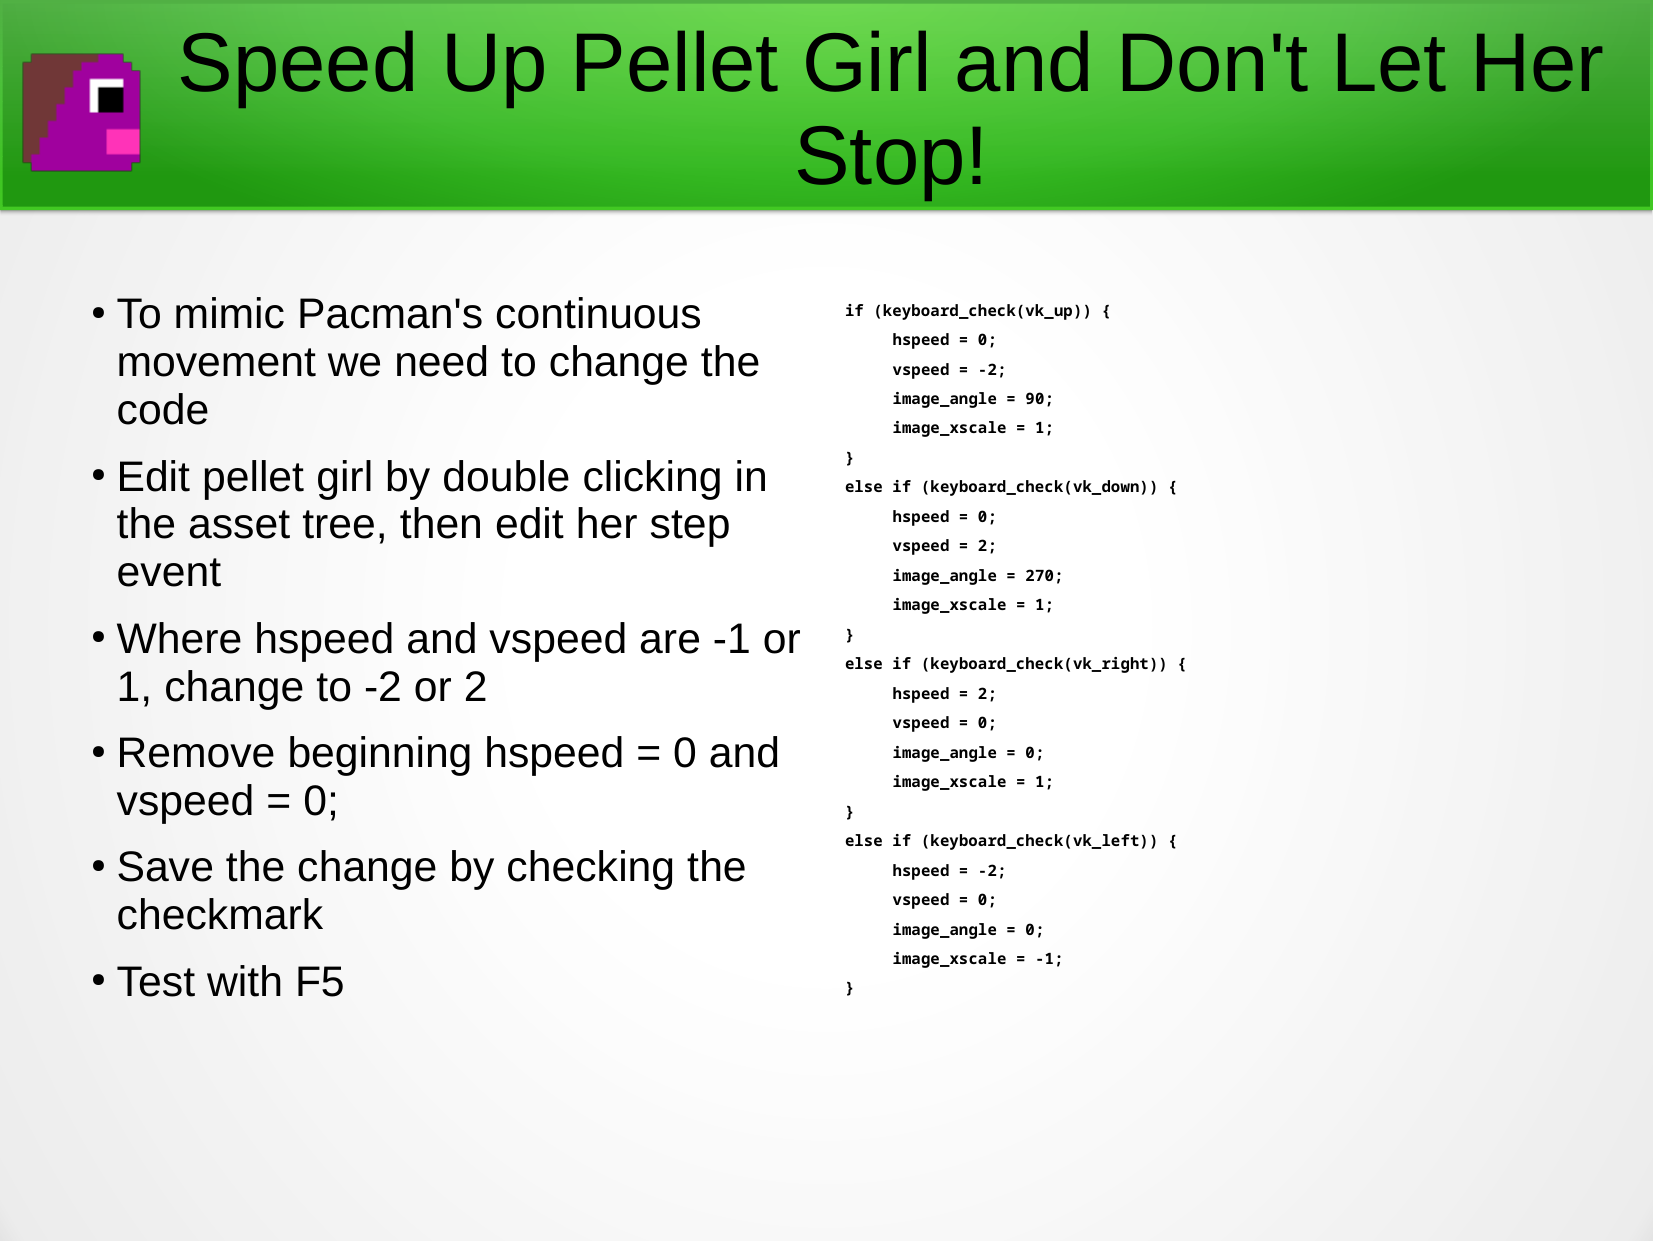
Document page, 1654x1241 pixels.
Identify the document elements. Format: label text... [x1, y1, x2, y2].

title Speed Up Pellet Girl and Don't Let Her Stop! [148, 16, 1636, 203]
list To mimic Pacman's continuous movement we need to change the code Edit pellet girl by double clicking in the asset tree, then edit her step event Where hspeed and vspeed are -1 or 1, change to -2 or 2 Remove beginning hspeed = 0 and vspeed = 0; Save the change by checking the checkmark Test with F5 [82, 290, 809, 1010]
picture [15, 46, 148, 180]
list if (keyboard_check(vk_up)) { hspeed = 0; vspeed = -2; image_angle = 90; image_xscale = 1; } else if (keyboard_check(vk_down)) { hspeed = 0; vspeed = 2; image_angle = 270; image_xscale = 1; } else if (keyboard_check(vk_right)) { hspeed = 2; vspeed = 0; image_angle = 0; image_xscale = 1; } else if (keyboard_check(vk_left)) { hspeed = -2; vspeed = 0; image_angle = 0; image_xscale = -1; } [844, 299, 1571, 1019]
